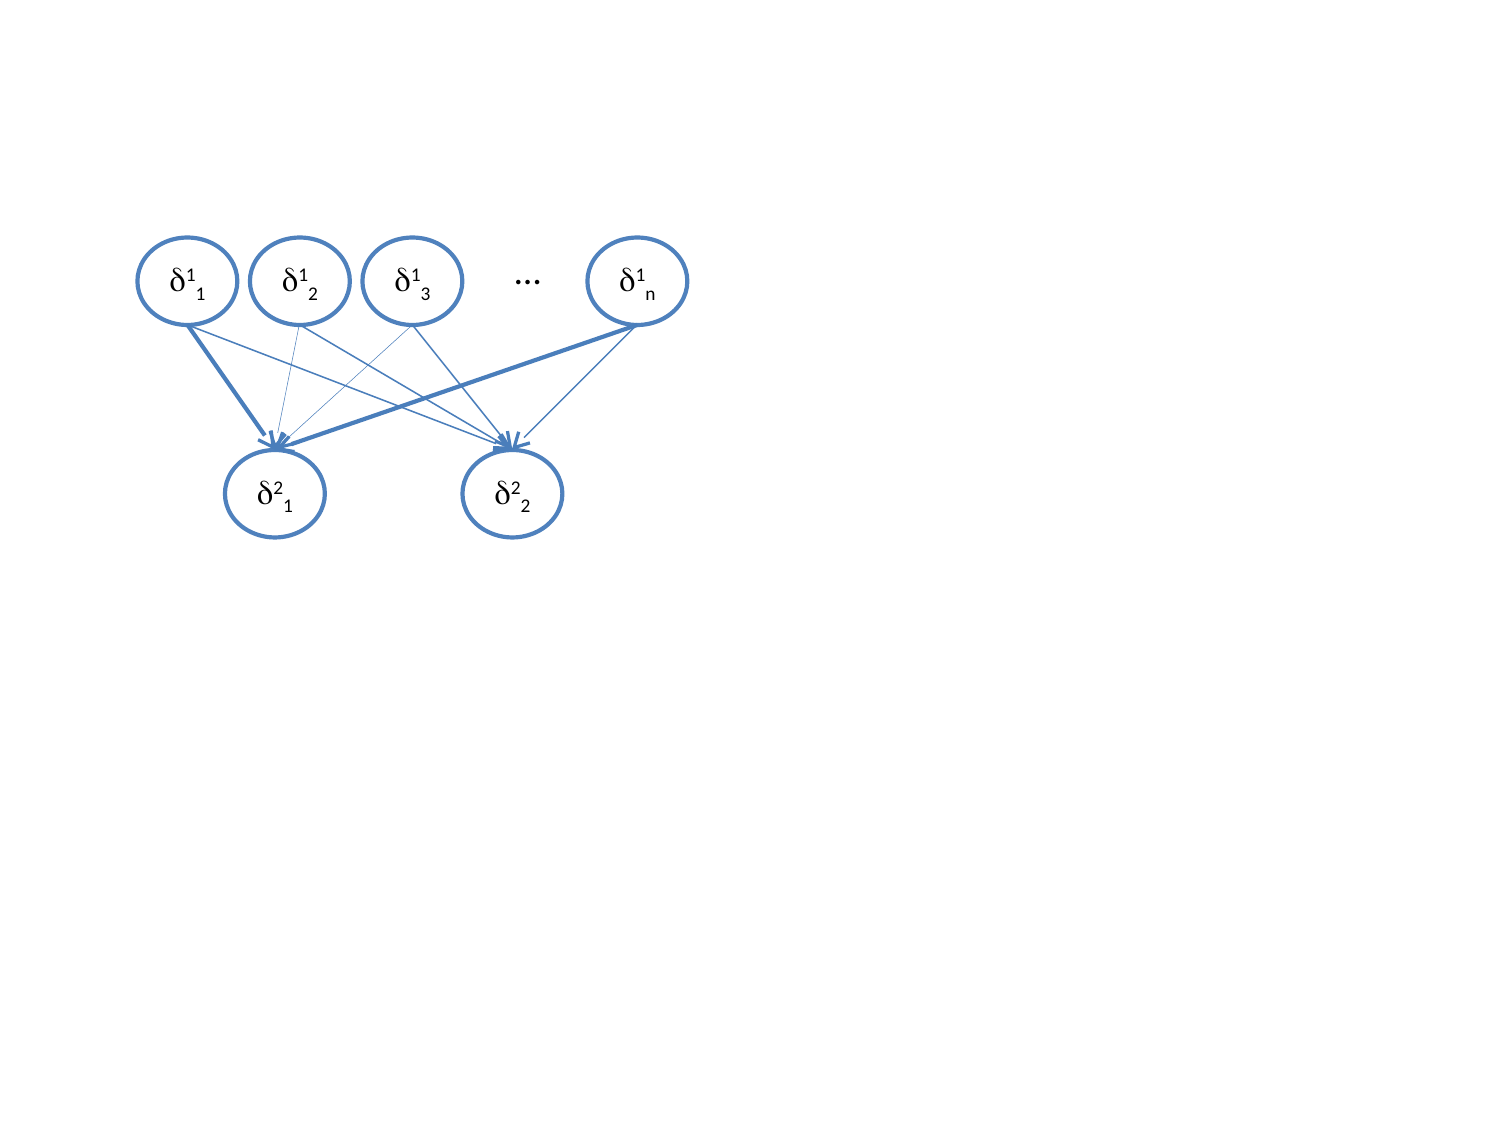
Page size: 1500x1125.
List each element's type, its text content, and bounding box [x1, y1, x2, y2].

text_box d12 [249, 237, 350, 325]
text_box d21 [224, 450, 325, 538]
text_box … [499, 239, 613, 300]
text_box d11 [137, 237, 238, 325]
text_box d1n [592, 237, 688, 325]
text_box d13 [362, 237, 463, 325]
text_box d22 [462, 450, 563, 538]
